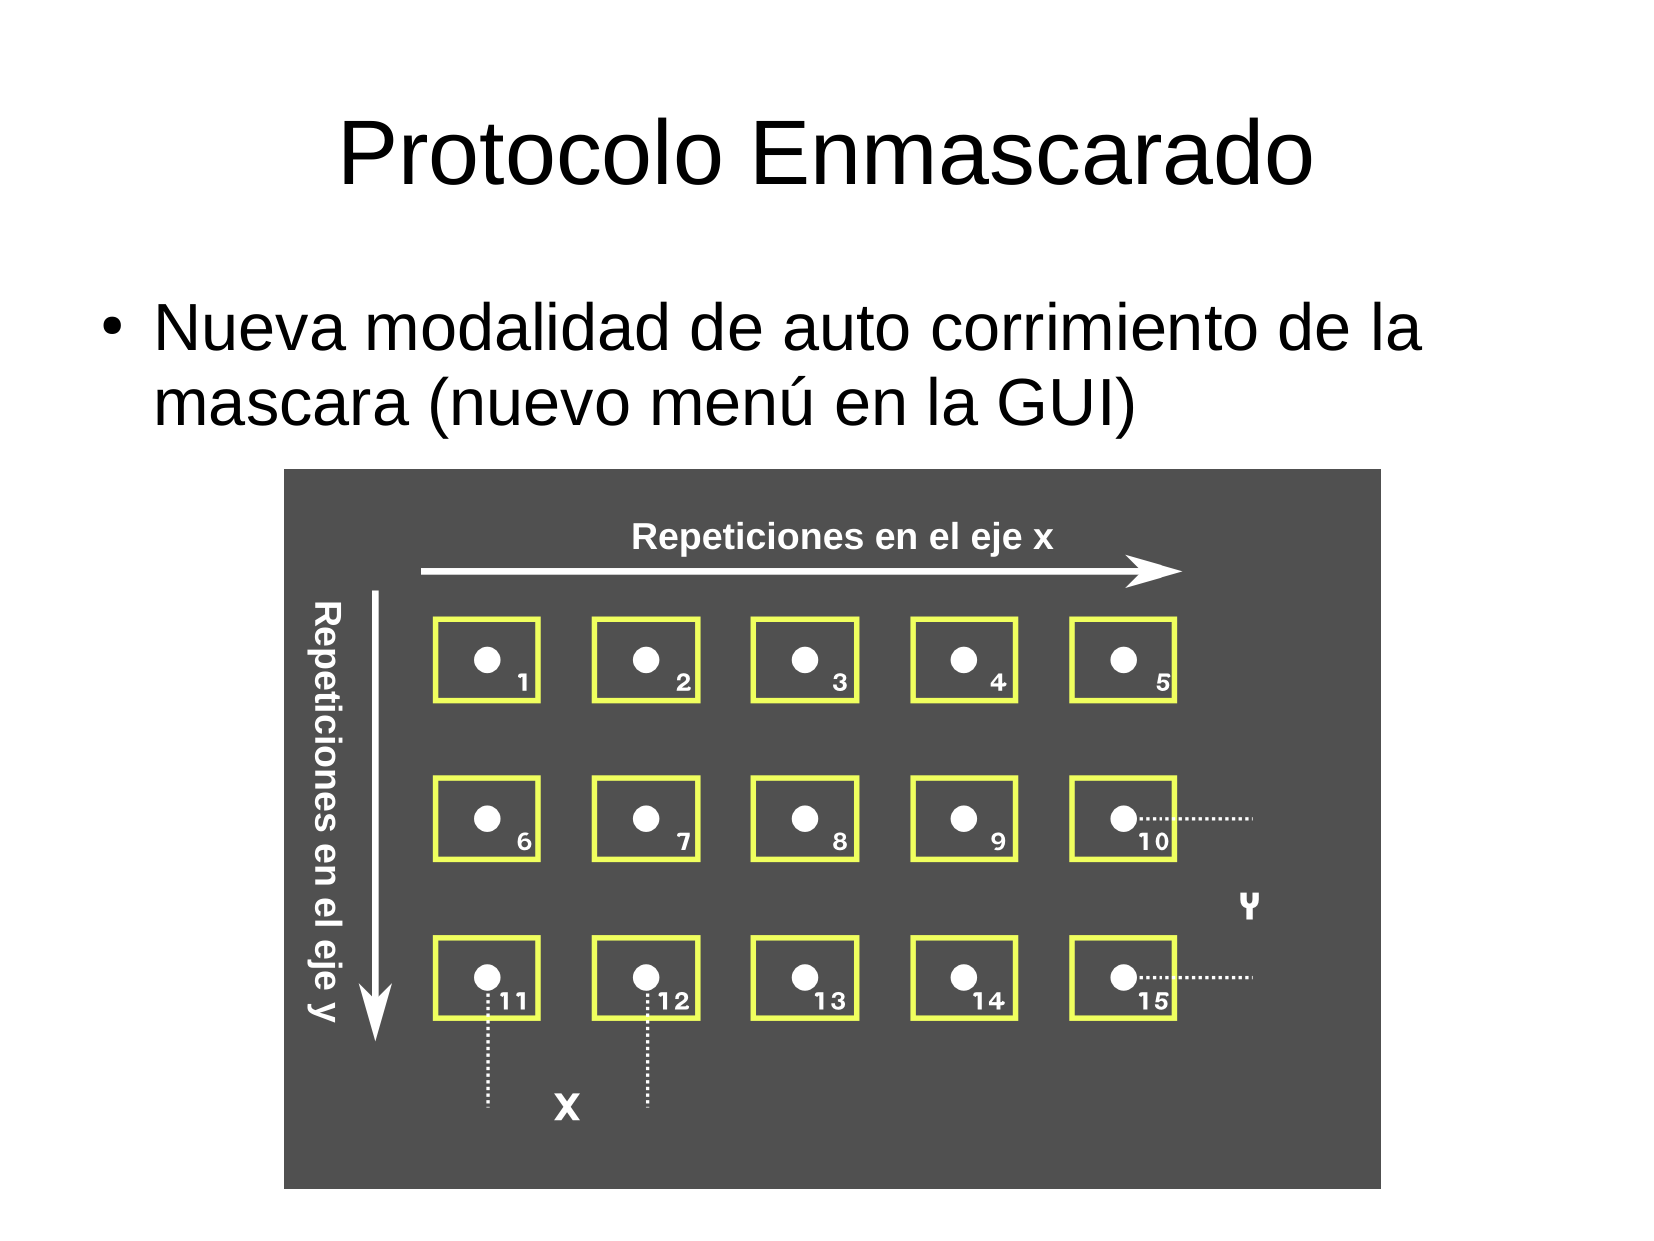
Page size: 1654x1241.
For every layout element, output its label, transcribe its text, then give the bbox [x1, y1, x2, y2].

title Protocolo Enmascarado [82, 49, 1571, 257]
picture [284, 469, 1381, 1189]
text_box Repeticiones en el eje x [616, 508, 1070, 566]
list Nueva modalidad de auto corrimiento de la mascara (nuevo menú en la GUI) [82, 290, 1571, 1010]
text_box Repeticiones en el eje y [300, 585, 357, 1038]
